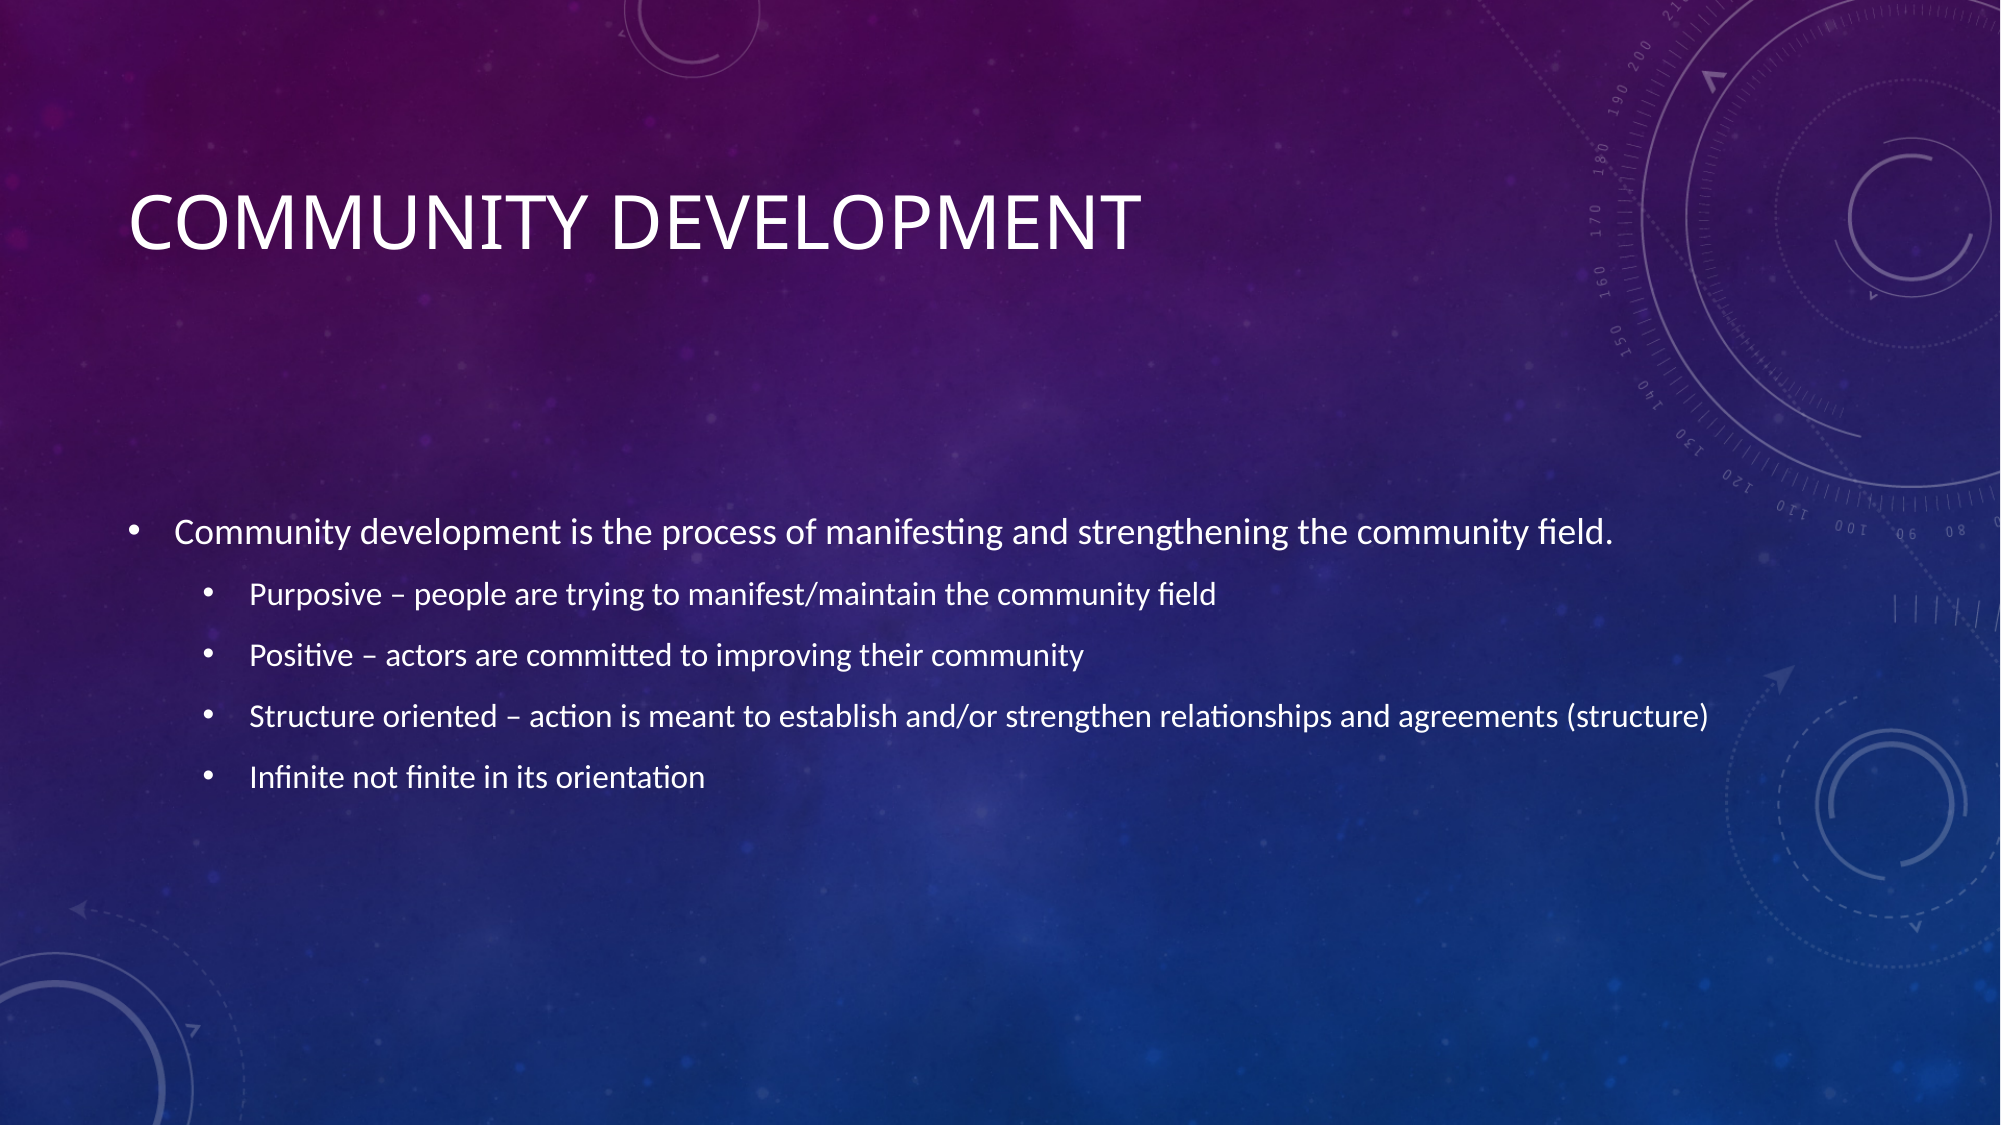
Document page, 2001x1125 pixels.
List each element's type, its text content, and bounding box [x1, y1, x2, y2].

title Community development [112, 99, 1775, 339]
picture [0, 0, 2001, 1125]
list Community development is the process of manifesting and strengthening the community field. Purposive – people are trying to manifest/maintain the community field Positive – actors are committed to improving their community Structure oriented – action is meant to establish and/or strengthen relationships and agreements (structure) Infinite not finite in its orientation [112, 351, 1775, 950]
